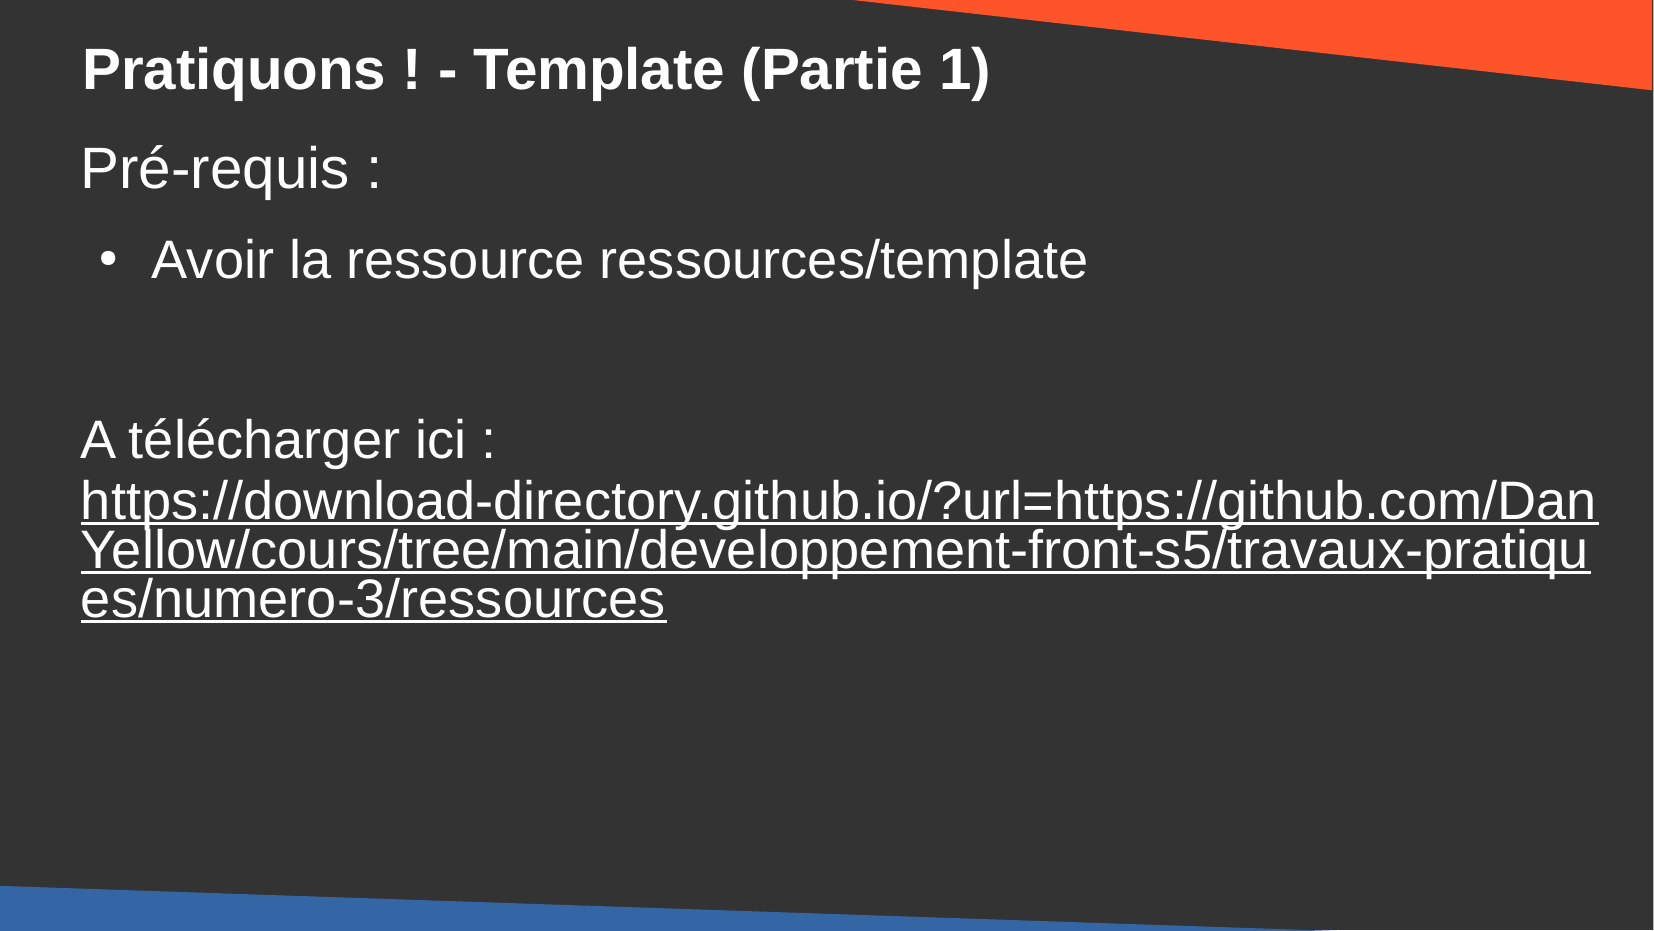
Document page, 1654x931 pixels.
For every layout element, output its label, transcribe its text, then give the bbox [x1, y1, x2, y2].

list Pré-requis : Avoir la ressource ressources/template A télécharger ici : https://download-directory.github.io/?url=https://github.com/DanYellow/cours/tree/main/developpement-front-s5/travaux-pratiques/numero-3/ressources [80, 135, 1620, 721]
text_box [852, 0, 1652, 91]
title Pratiquons ! - Template (Partie 1) [82, 37, 1571, 114]
text_box [0, 885, 1337, 931]
